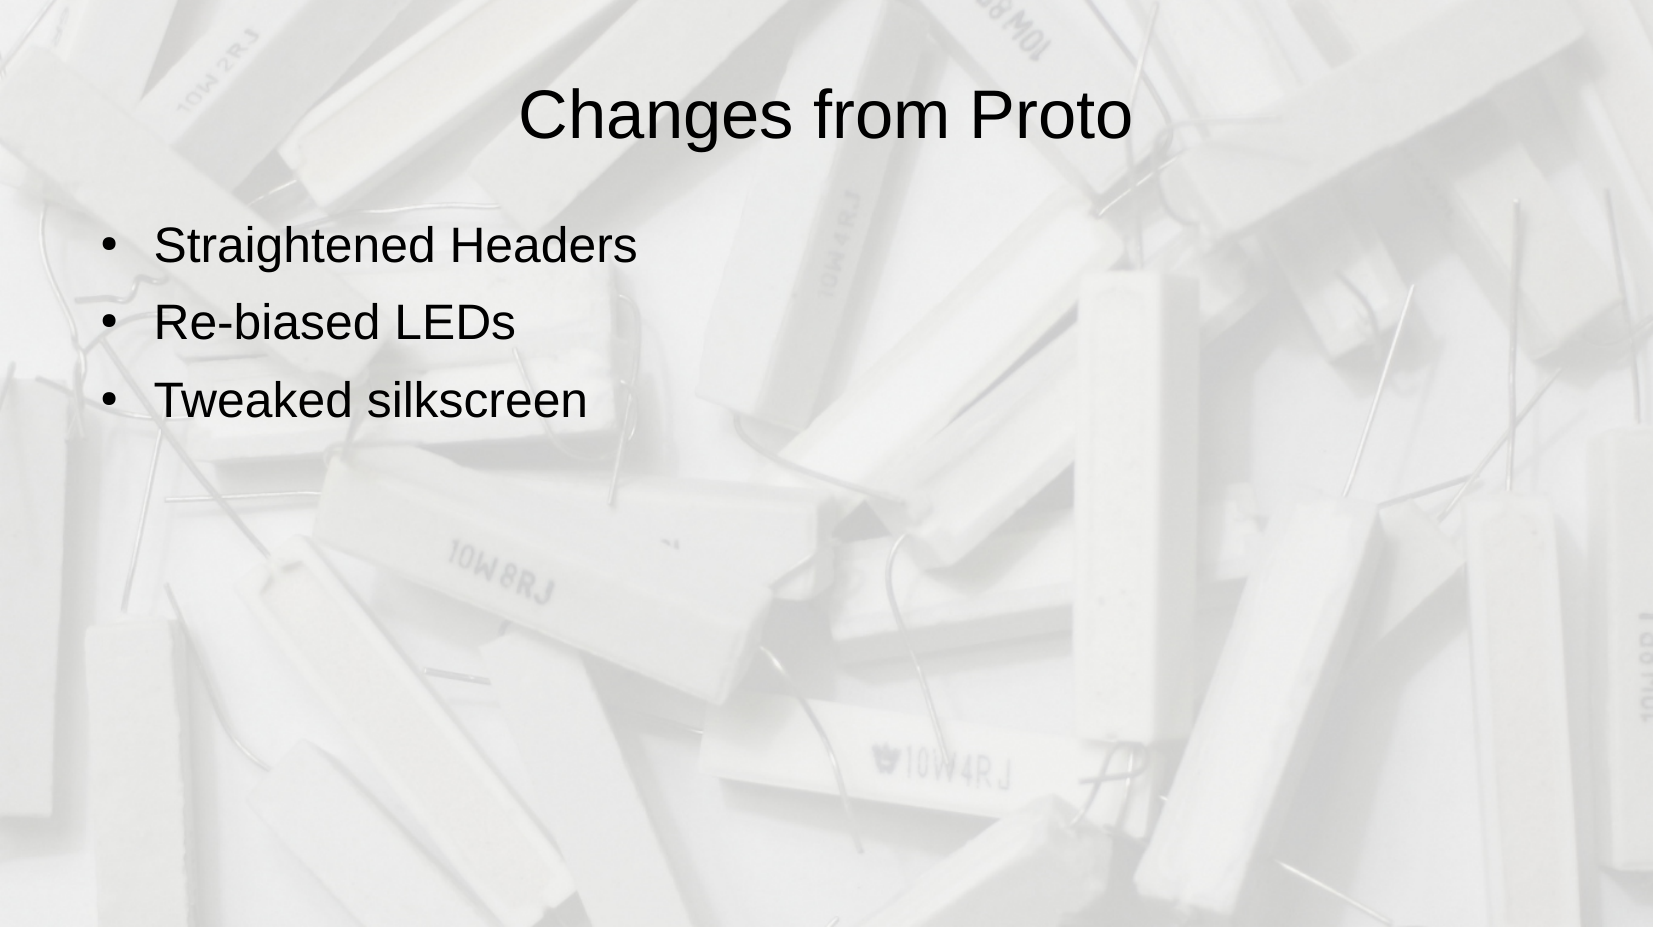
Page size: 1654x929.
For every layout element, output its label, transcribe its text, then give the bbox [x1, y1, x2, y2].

picture [0, 0, 1653, 927]
list Straightened Headers Re-biased LEDs Tweaked silkscreen [82, 217, 1571, 556]
title Changes from Proto [82, 36, 1571, 192]
